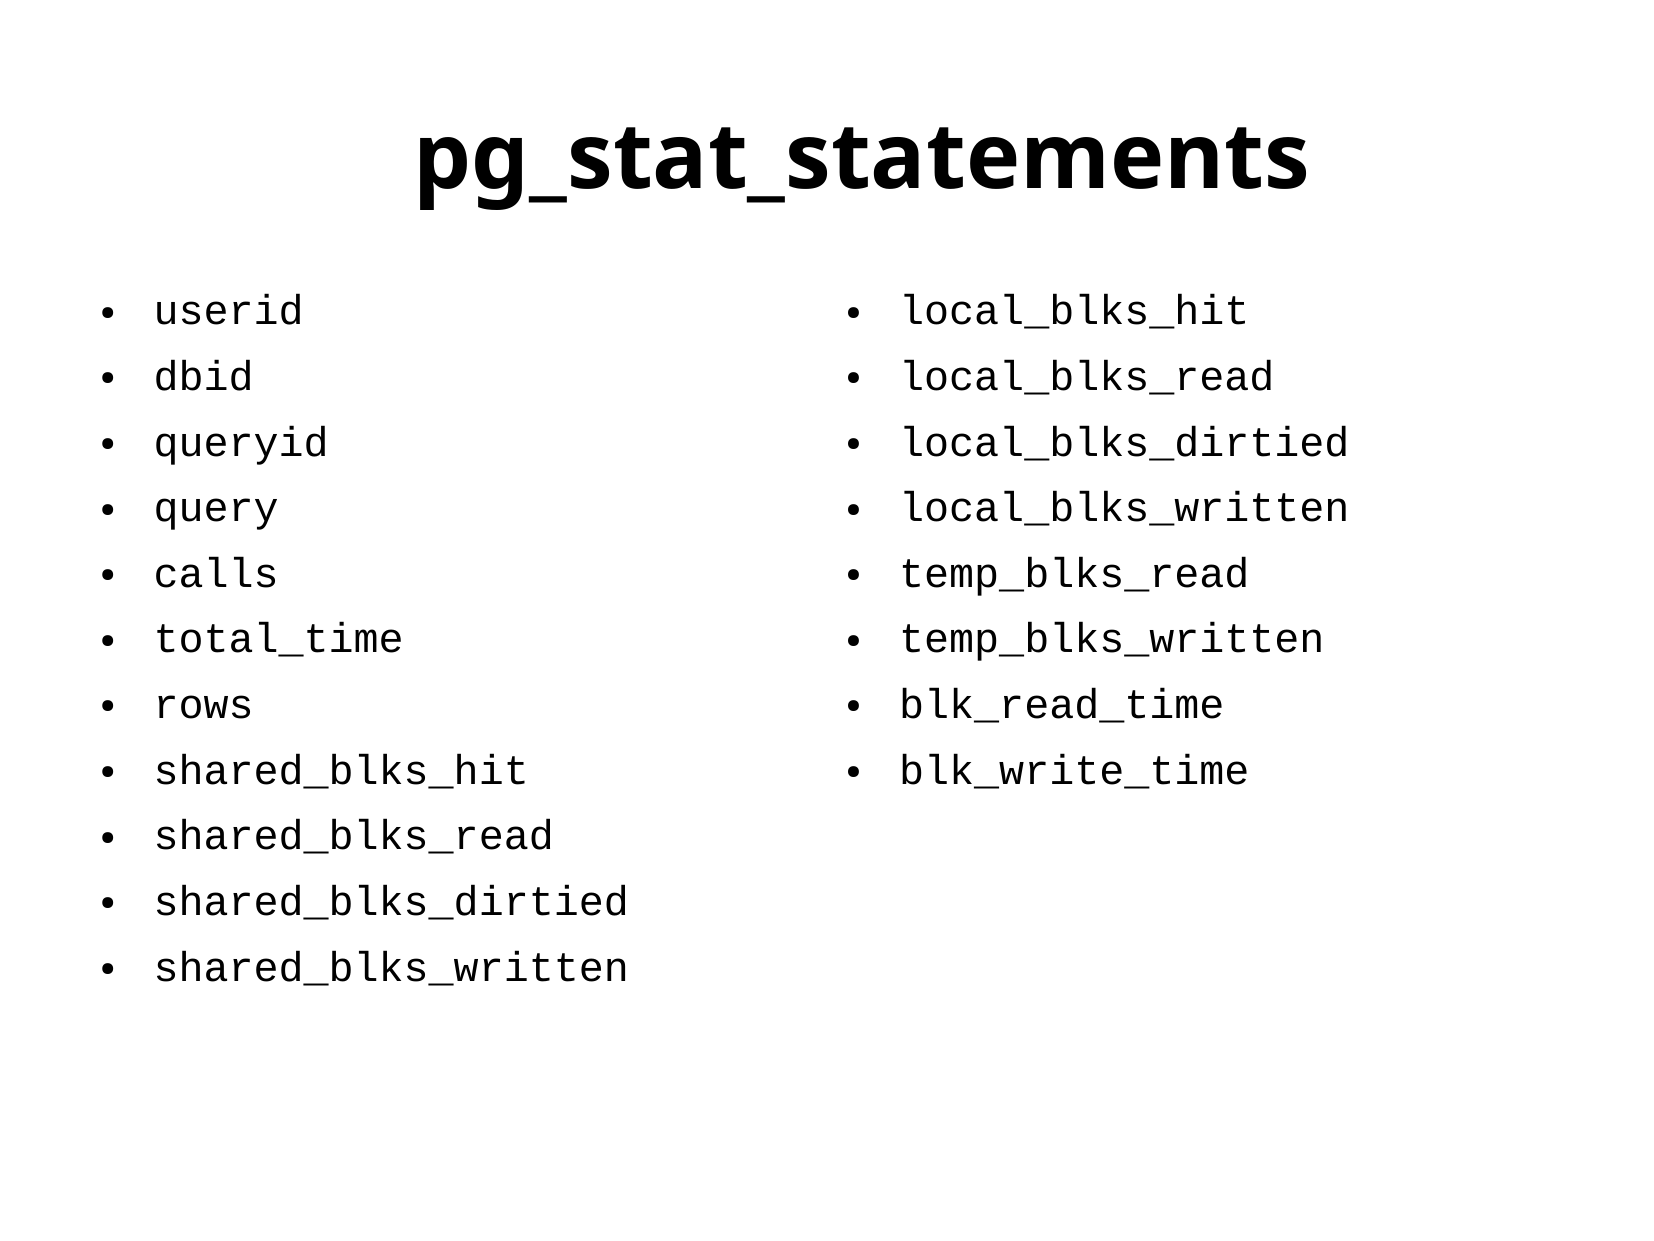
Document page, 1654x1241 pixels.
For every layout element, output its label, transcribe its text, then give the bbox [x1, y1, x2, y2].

title pg_stat_statements [82, 49, 1571, 257]
list userid dbid queryid query calls total_time rows shared_blks_hit shared_blks_read shared_blks_dirtied shared_blks_written [82, 290, 793, 1010]
list local_blks_hit local_blks_read local_blks_dirtied local_blks_written temp_blks_read temp_blks_written blk_read_time blk_write_time [828, 290, 1539, 1010]
